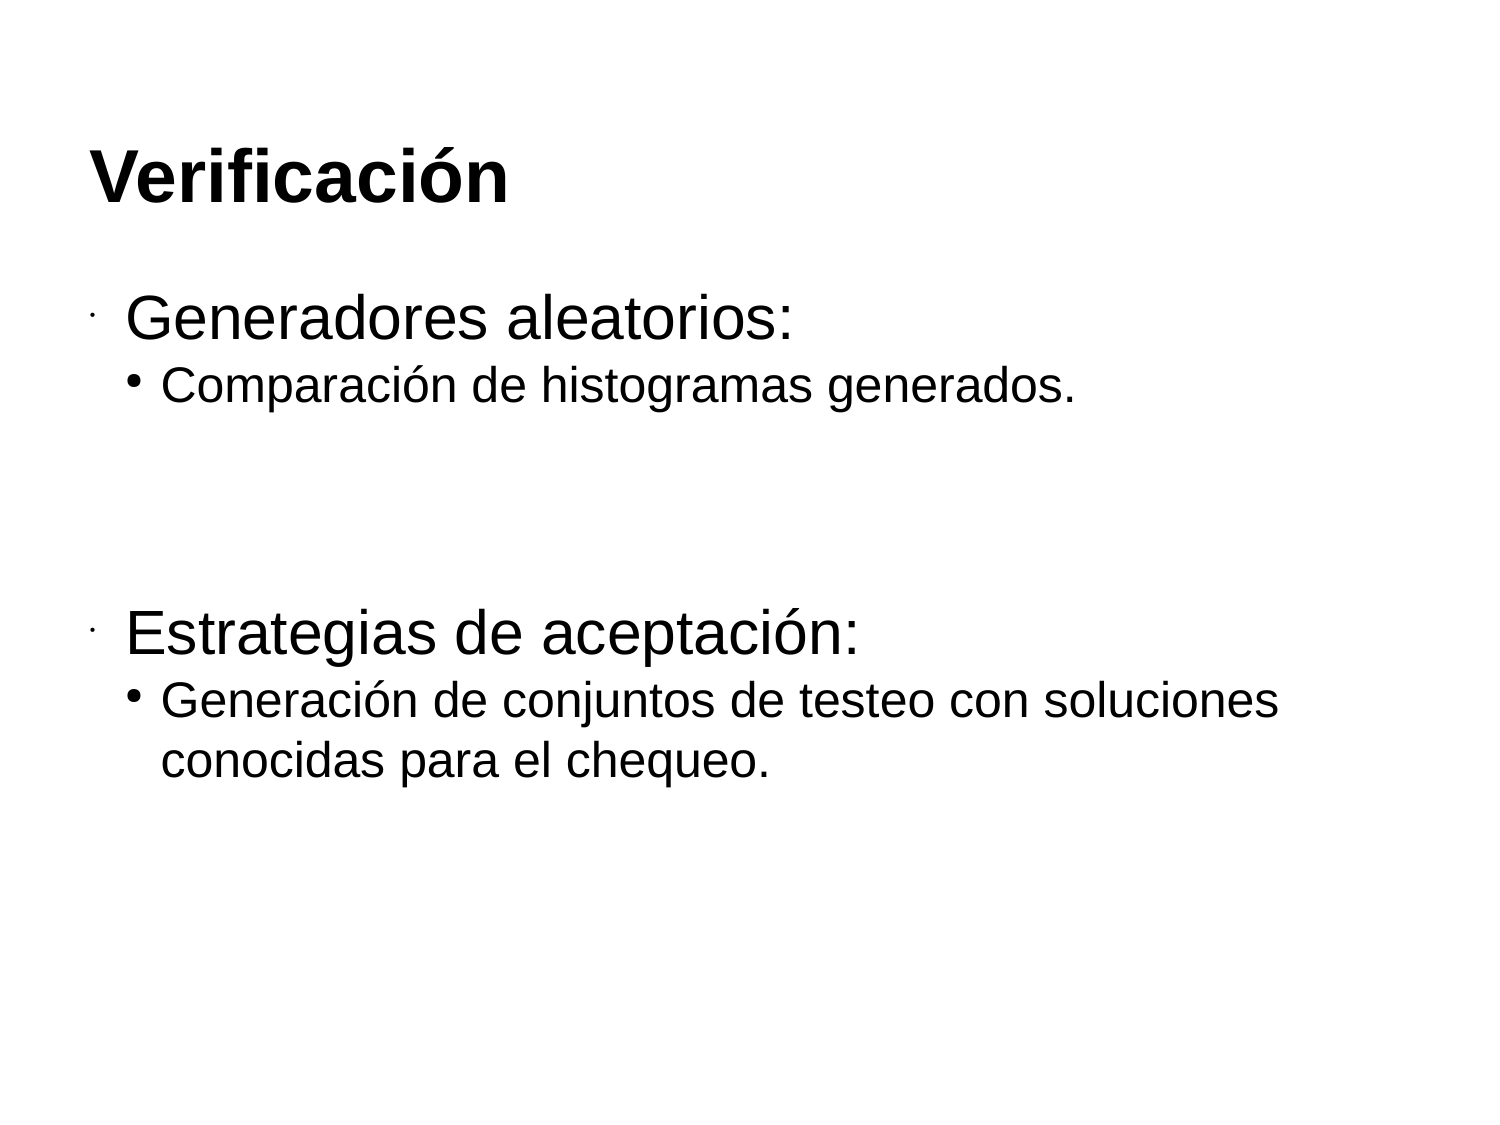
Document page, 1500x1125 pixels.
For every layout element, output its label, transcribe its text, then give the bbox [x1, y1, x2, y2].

text_box Verificación [75, 45, 1425, 233]
text_box Generadores aleatorios: Comparación de histogramas generados. Estrategias de aceptación: Generación de conjuntos de testeo con soluciones conocidas para el chequeo. [75, 262, 1425, 1078]
